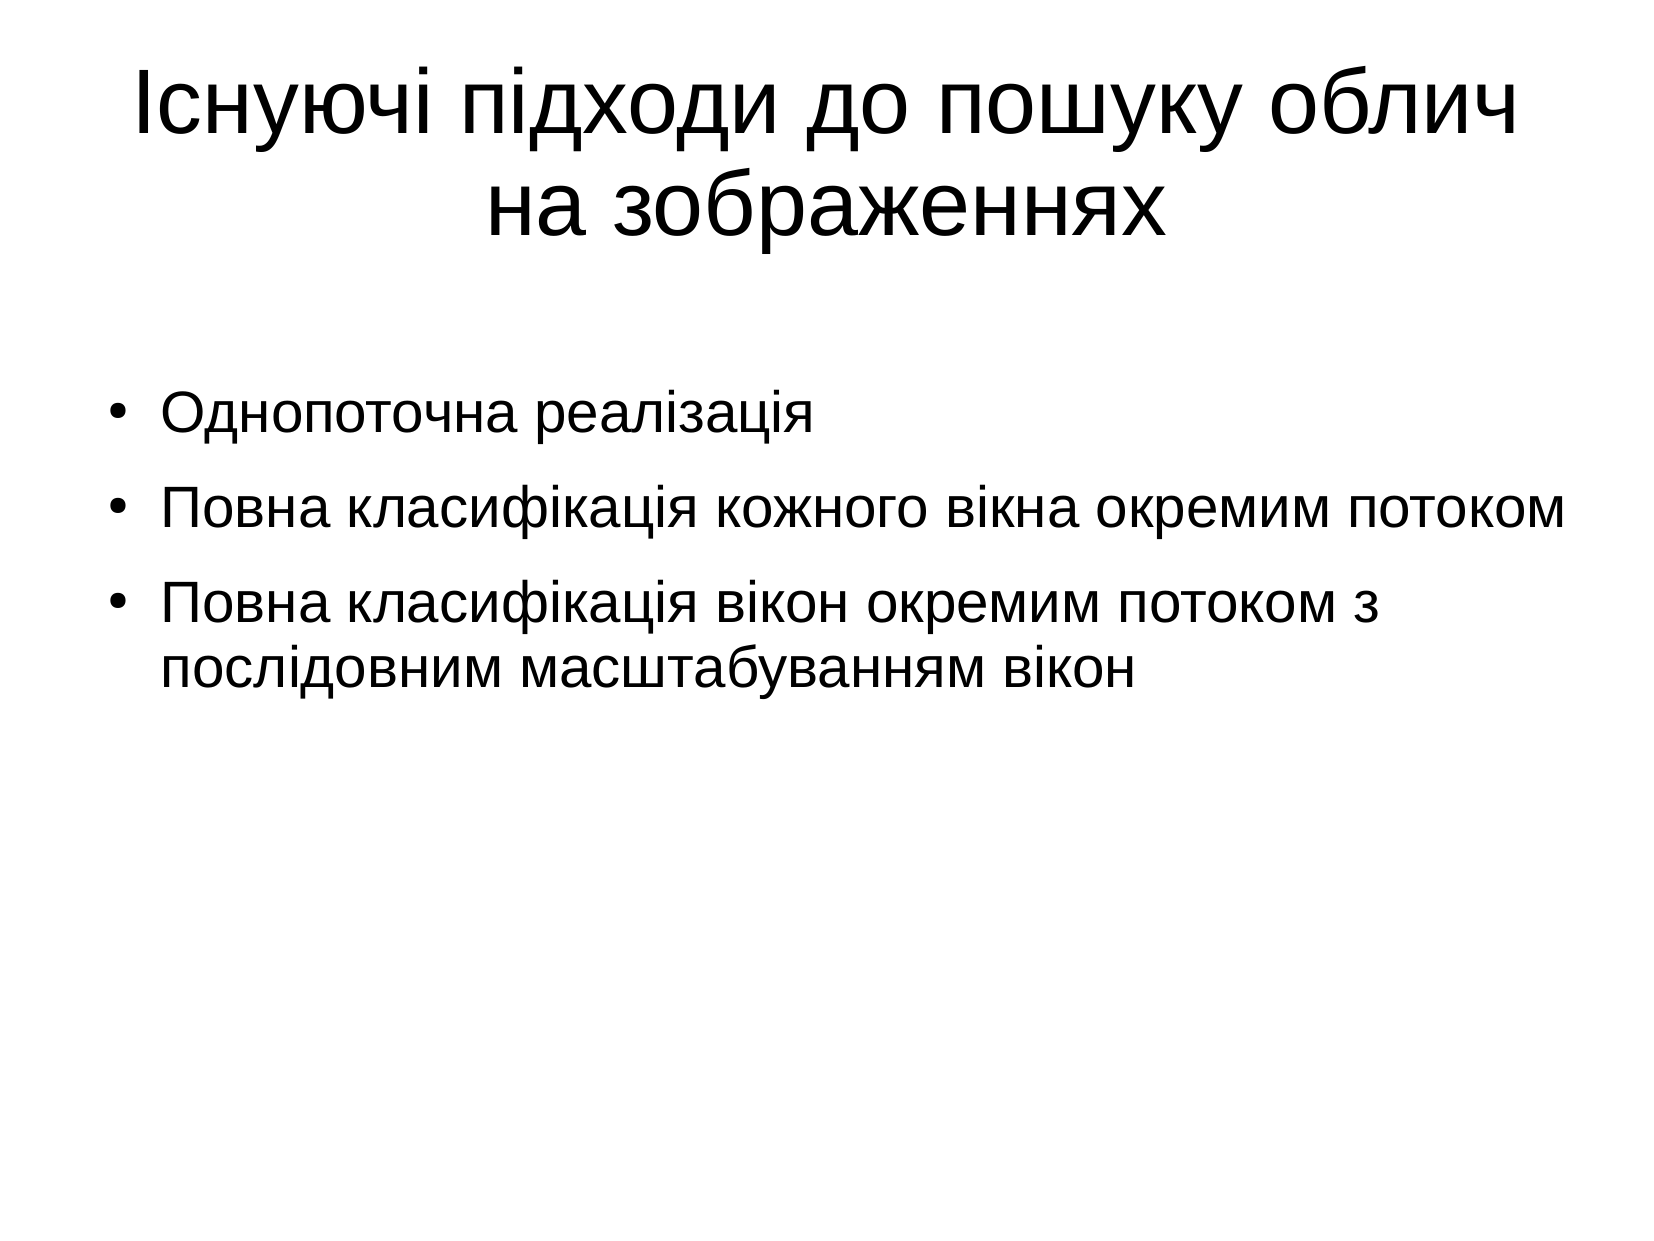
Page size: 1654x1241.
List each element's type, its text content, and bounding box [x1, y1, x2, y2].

list Однопоточна реалізація Повна класифікація кожного вікна окремим потоком Повна класифікація вікон окремим потоком з послідовним масштабуванням вікон [90, 380, 1576, 781]
title Існуючі підходи до пошуку облич на зображеннях [82, 49, 1571, 257]
